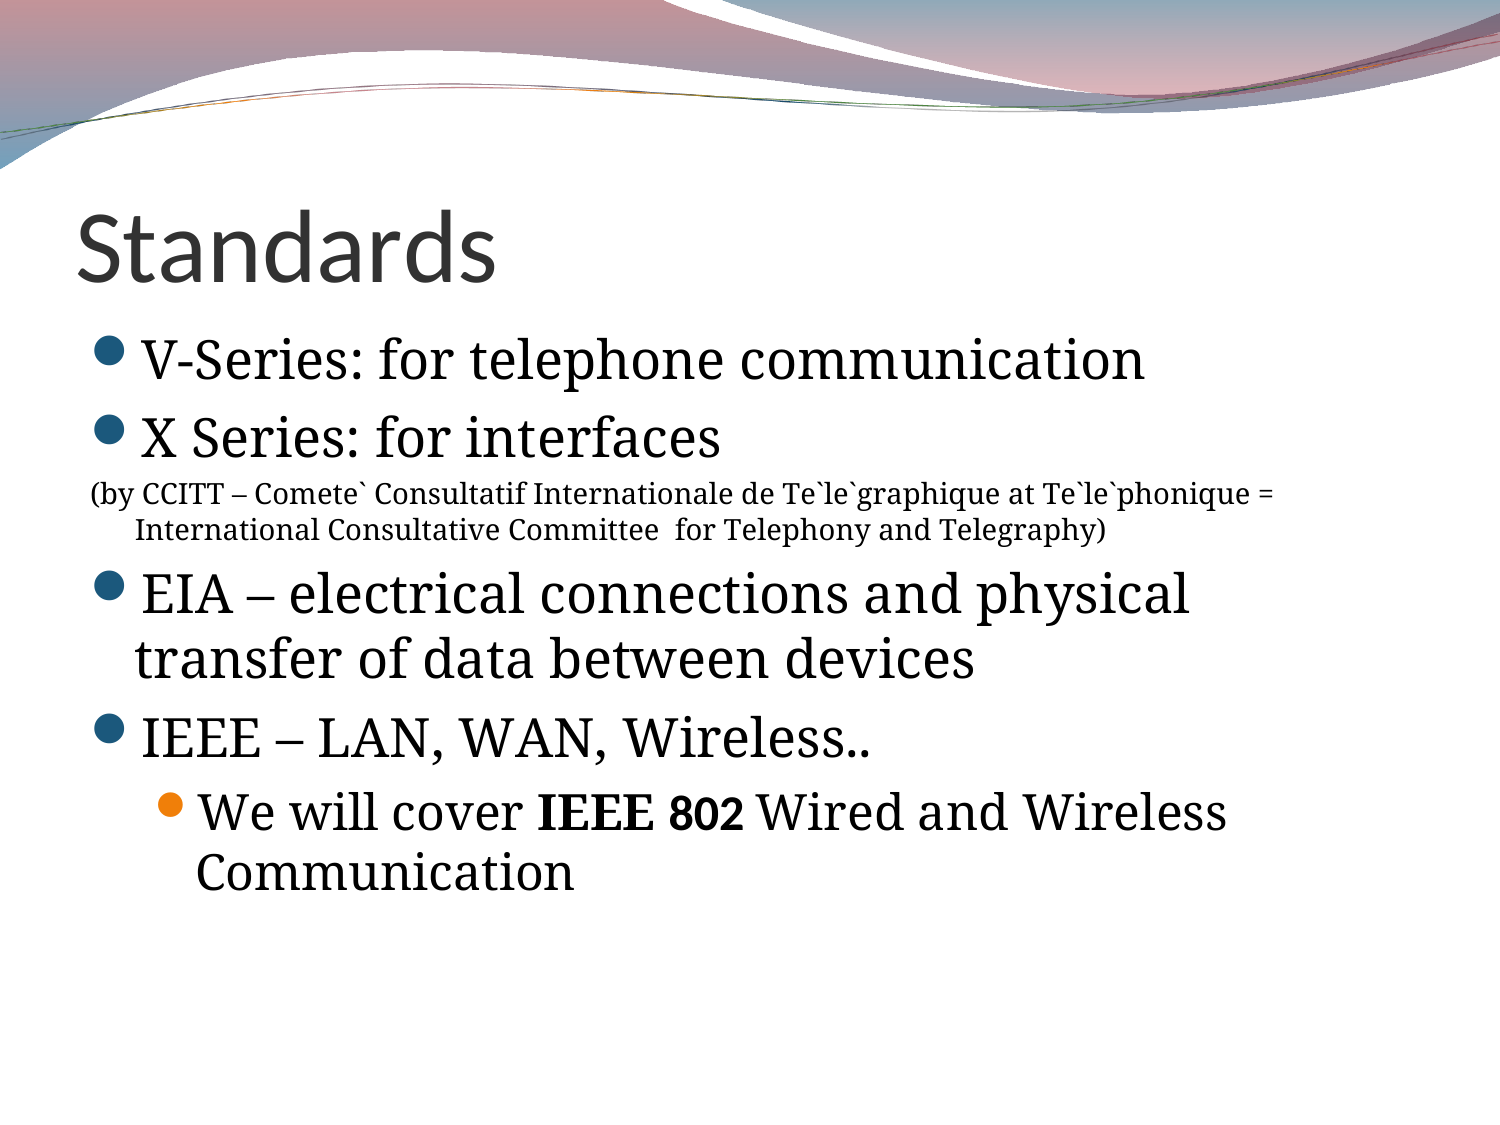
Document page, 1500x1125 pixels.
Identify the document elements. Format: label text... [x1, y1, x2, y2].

picture [0, 33, 1500, 140]
title Standards [75, 115, 1426, 304]
list V-Series: for telephone communication X Series: for interfaces (by CCITT – Comete` Consultatif Internationale de Te`le`graphique at Te`le`phonique = International Consultative Committee for Telephony and Telegraphy) EIA – electrical connections and physical transfer of data between devices IEEE – LAN, WAN, Wireless.. We will cover IEEE 802 Wired and Wireless Communication [75, 317, 1426, 1038]
